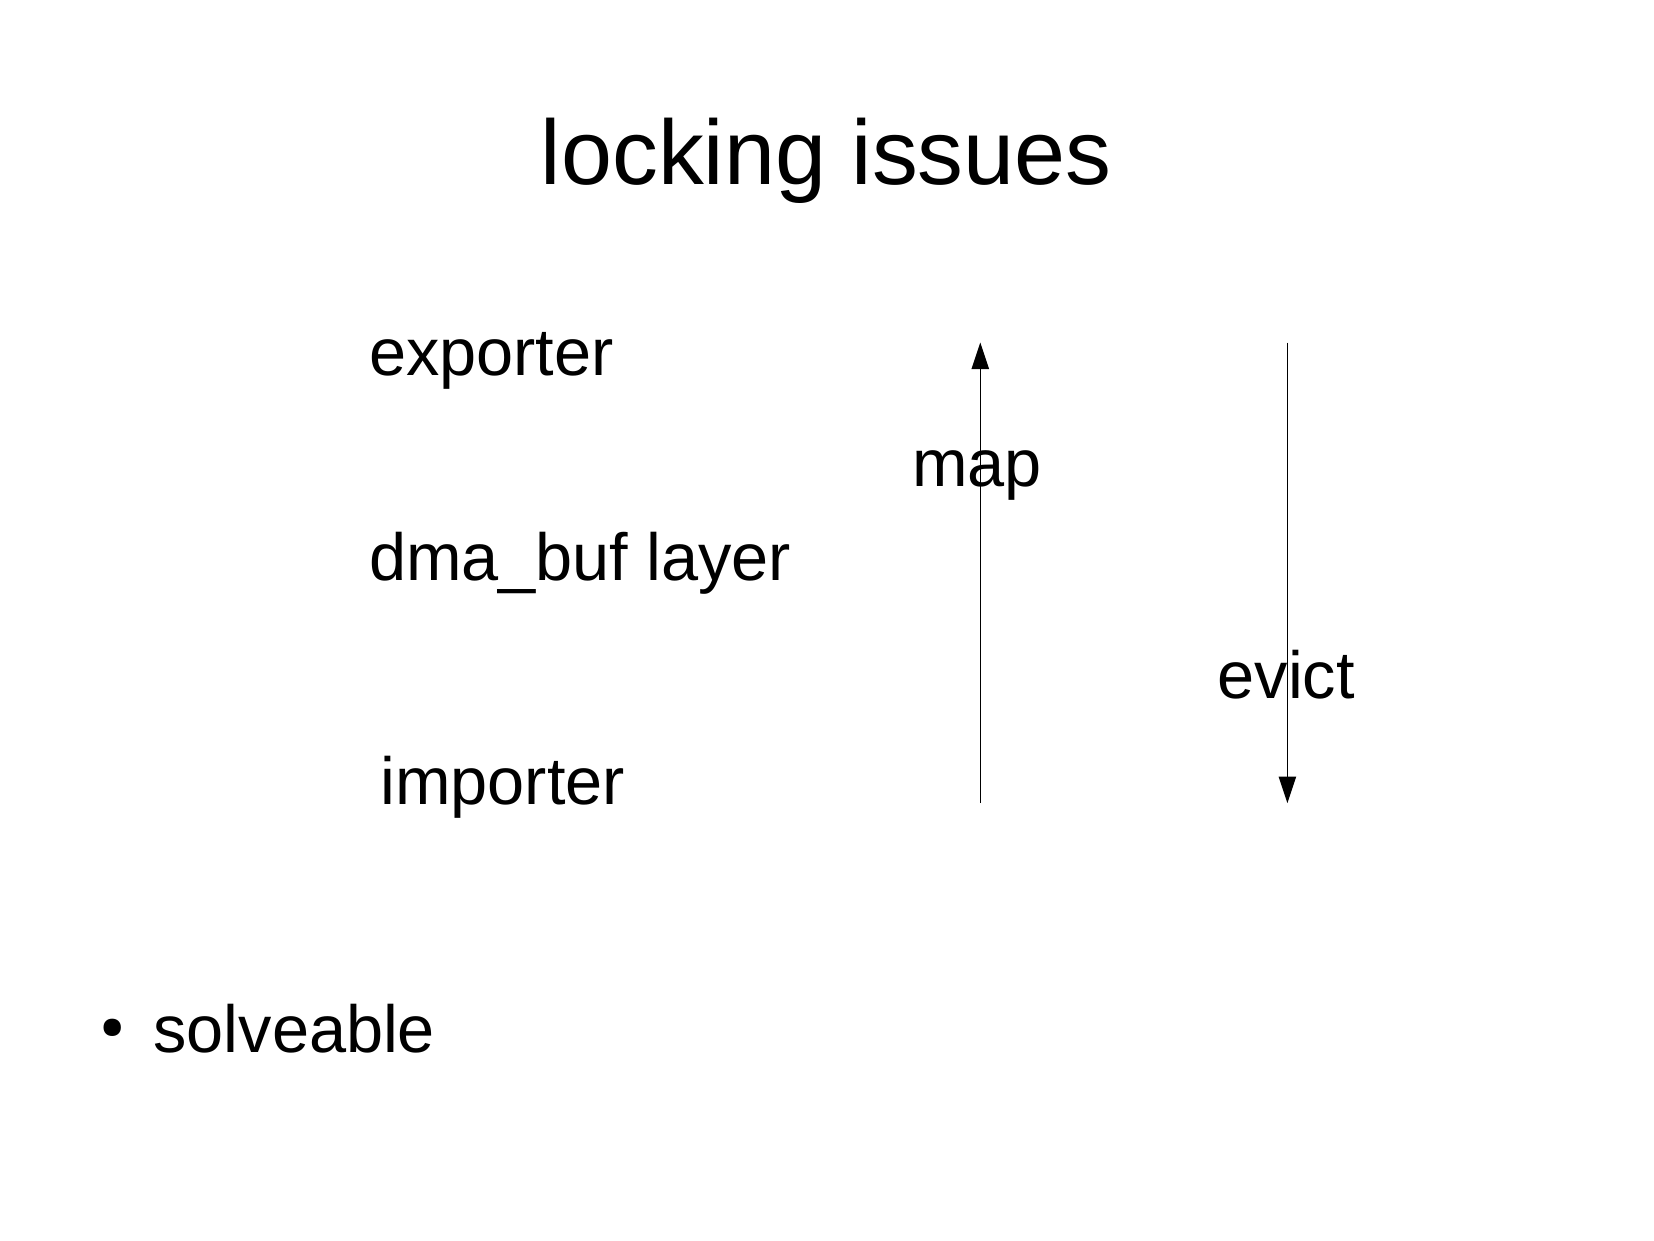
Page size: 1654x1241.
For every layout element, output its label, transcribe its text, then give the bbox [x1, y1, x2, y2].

text_box dma_buf layer [354, 512, 808, 603]
title locking issues [82, 49, 1571, 257]
list solveable [82, 992, 1571, 1109]
text_box evict [1202, 630, 1371, 721]
text_box map [897, 418, 1058, 508]
text_box importer [366, 737, 641, 827]
text_box exporter [354, 307, 630, 397]
